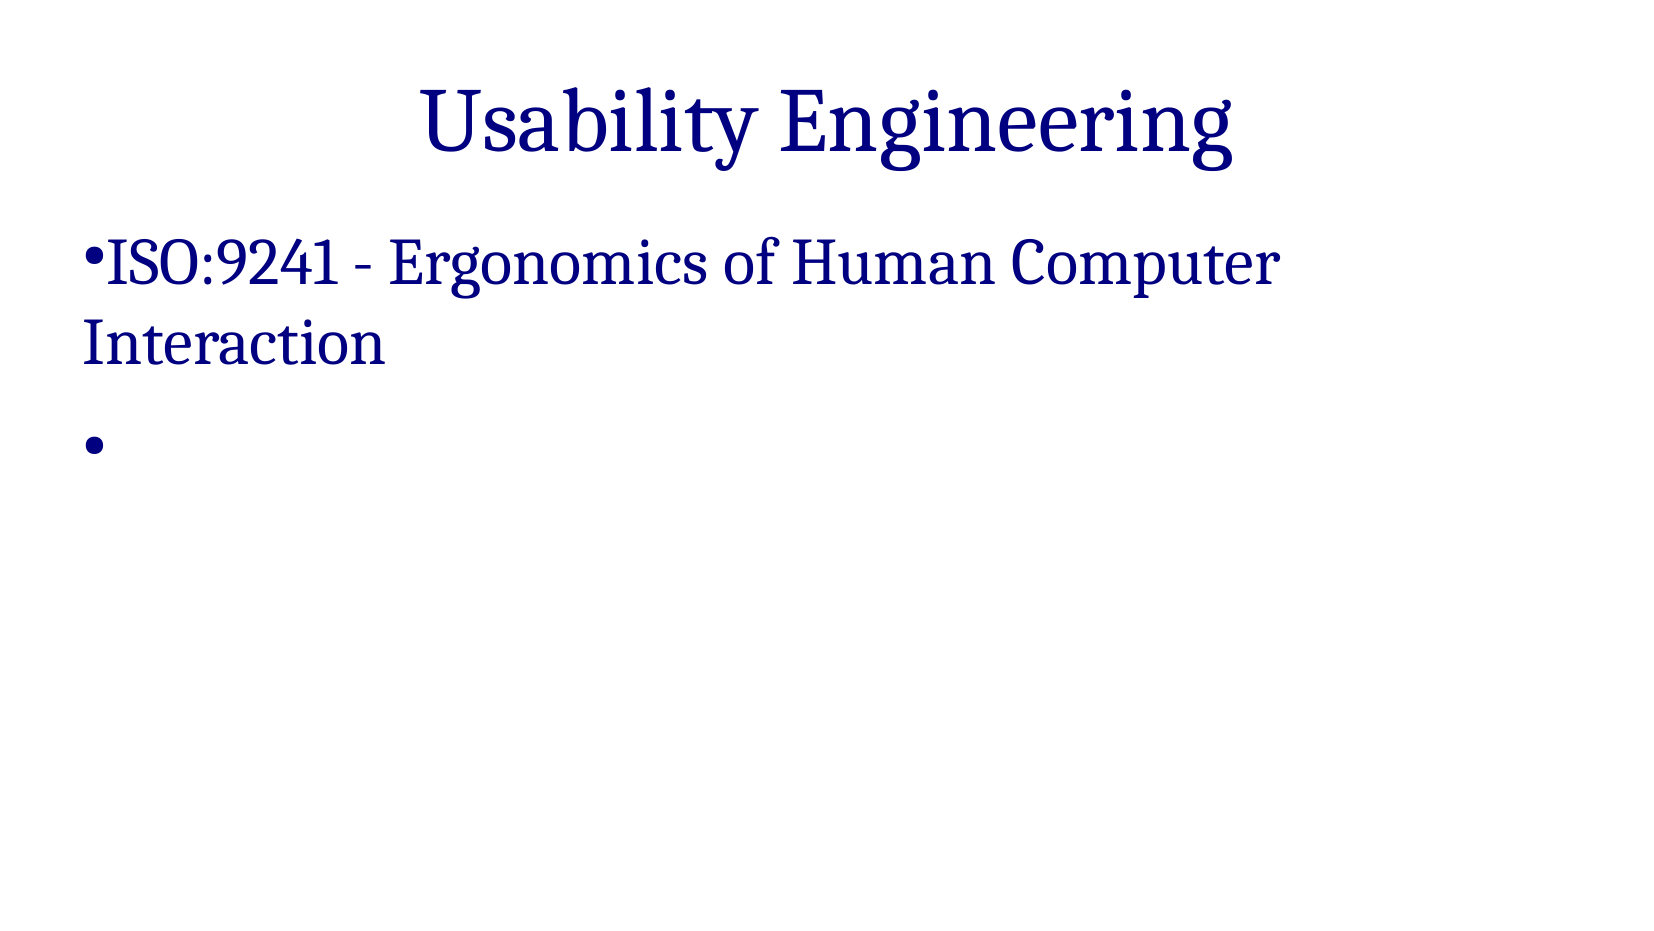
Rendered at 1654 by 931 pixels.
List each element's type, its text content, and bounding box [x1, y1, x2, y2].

list ISO:9241 - Ergonomics of Human Computer Interaction [82, 217, 1571, 758]
title Usability Engineering [82, 37, 1571, 193]
